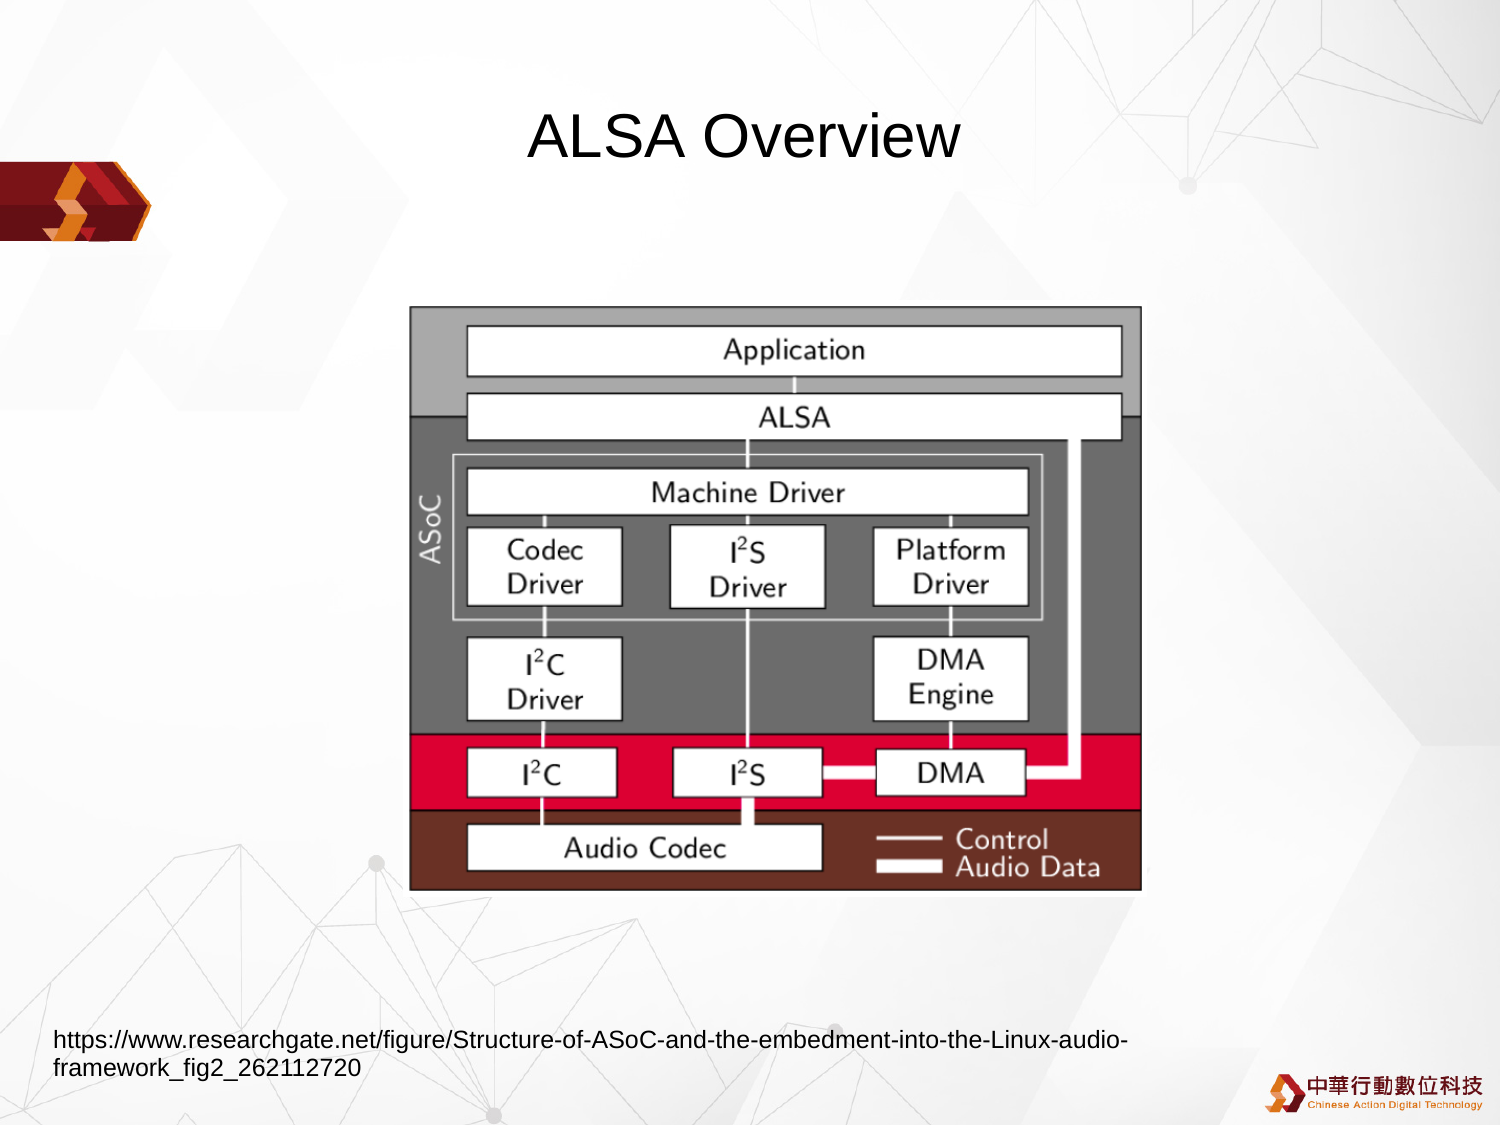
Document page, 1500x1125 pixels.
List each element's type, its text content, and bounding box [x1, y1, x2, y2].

picture [0, 0, 1500, 1125]
text_box https://www.researchgate.net/figure/Structure-of-ASoC-and-the-embedment-into-the-Linux-audio-framework_fig2_262112720 [38, 1018, 1402, 1090]
title ALSA Overview [114, 71, 1374, 201]
